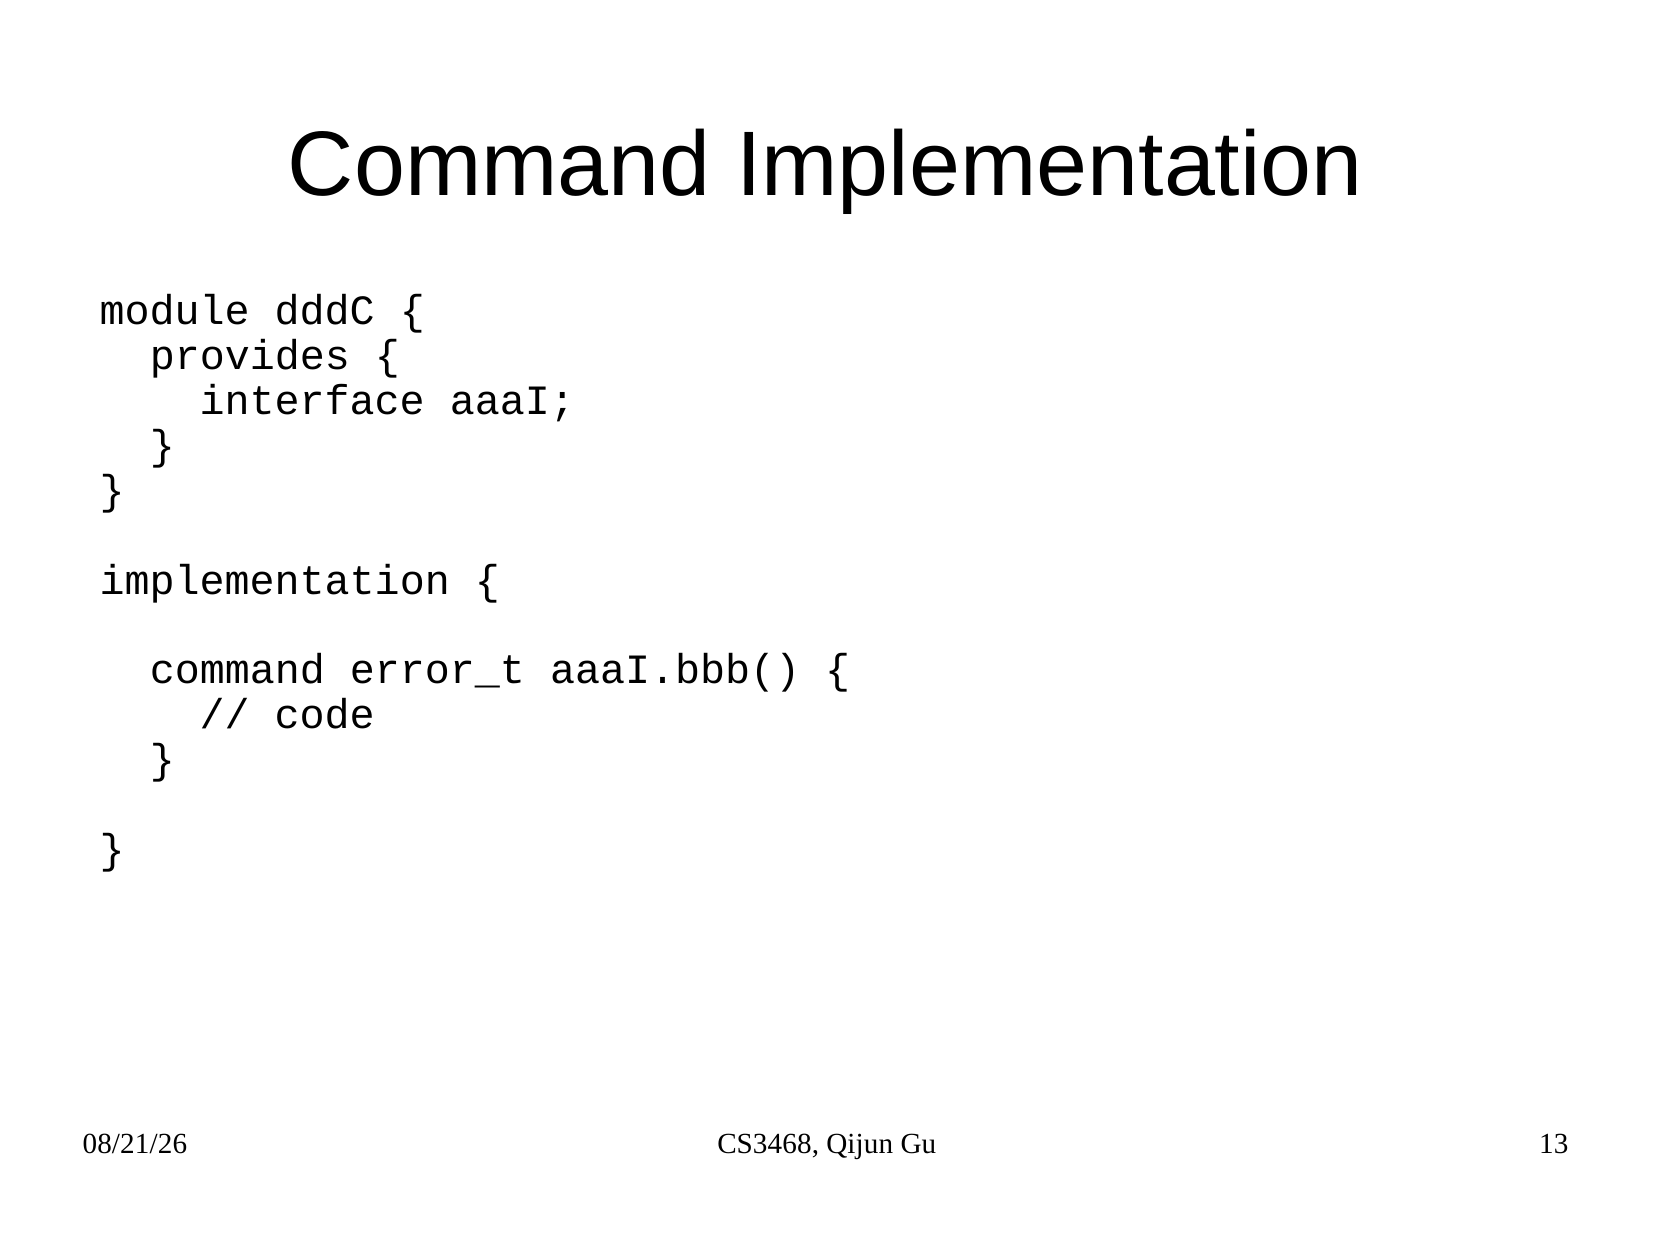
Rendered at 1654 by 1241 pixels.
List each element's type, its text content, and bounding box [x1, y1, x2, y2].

title Command Implementation [82, 71, 1570, 263]
list module dddC { provides { interface aaaI; } } implementation { command error_t aaaI.bbb() { // code } } [82, 290, 1570, 1094]
